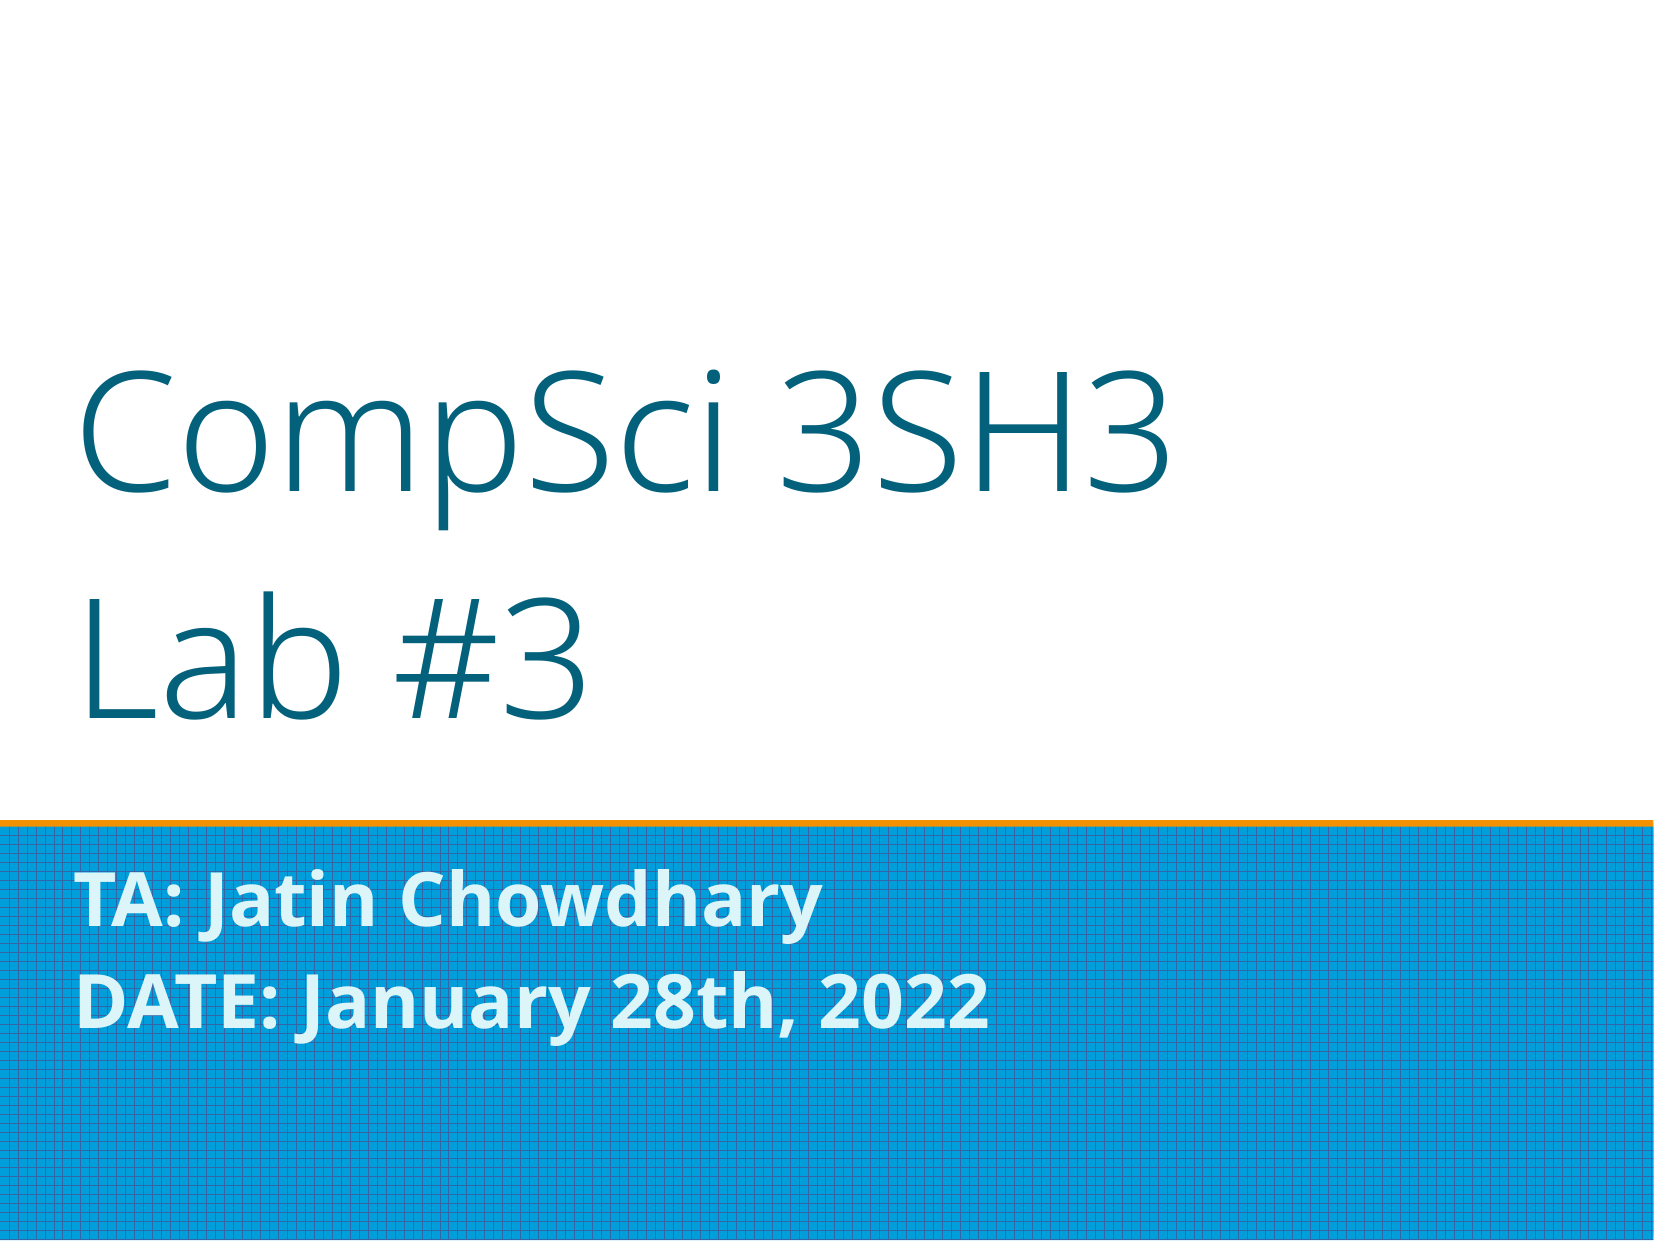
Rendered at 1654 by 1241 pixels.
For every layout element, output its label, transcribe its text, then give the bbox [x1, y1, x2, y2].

subtitle TA: Jatin Chowdhary DATE: January 28th, 2022 [73, 846, 1551, 1103]
title CompSci 3SH3 Lab #3 [73, 59, 1551, 768]
